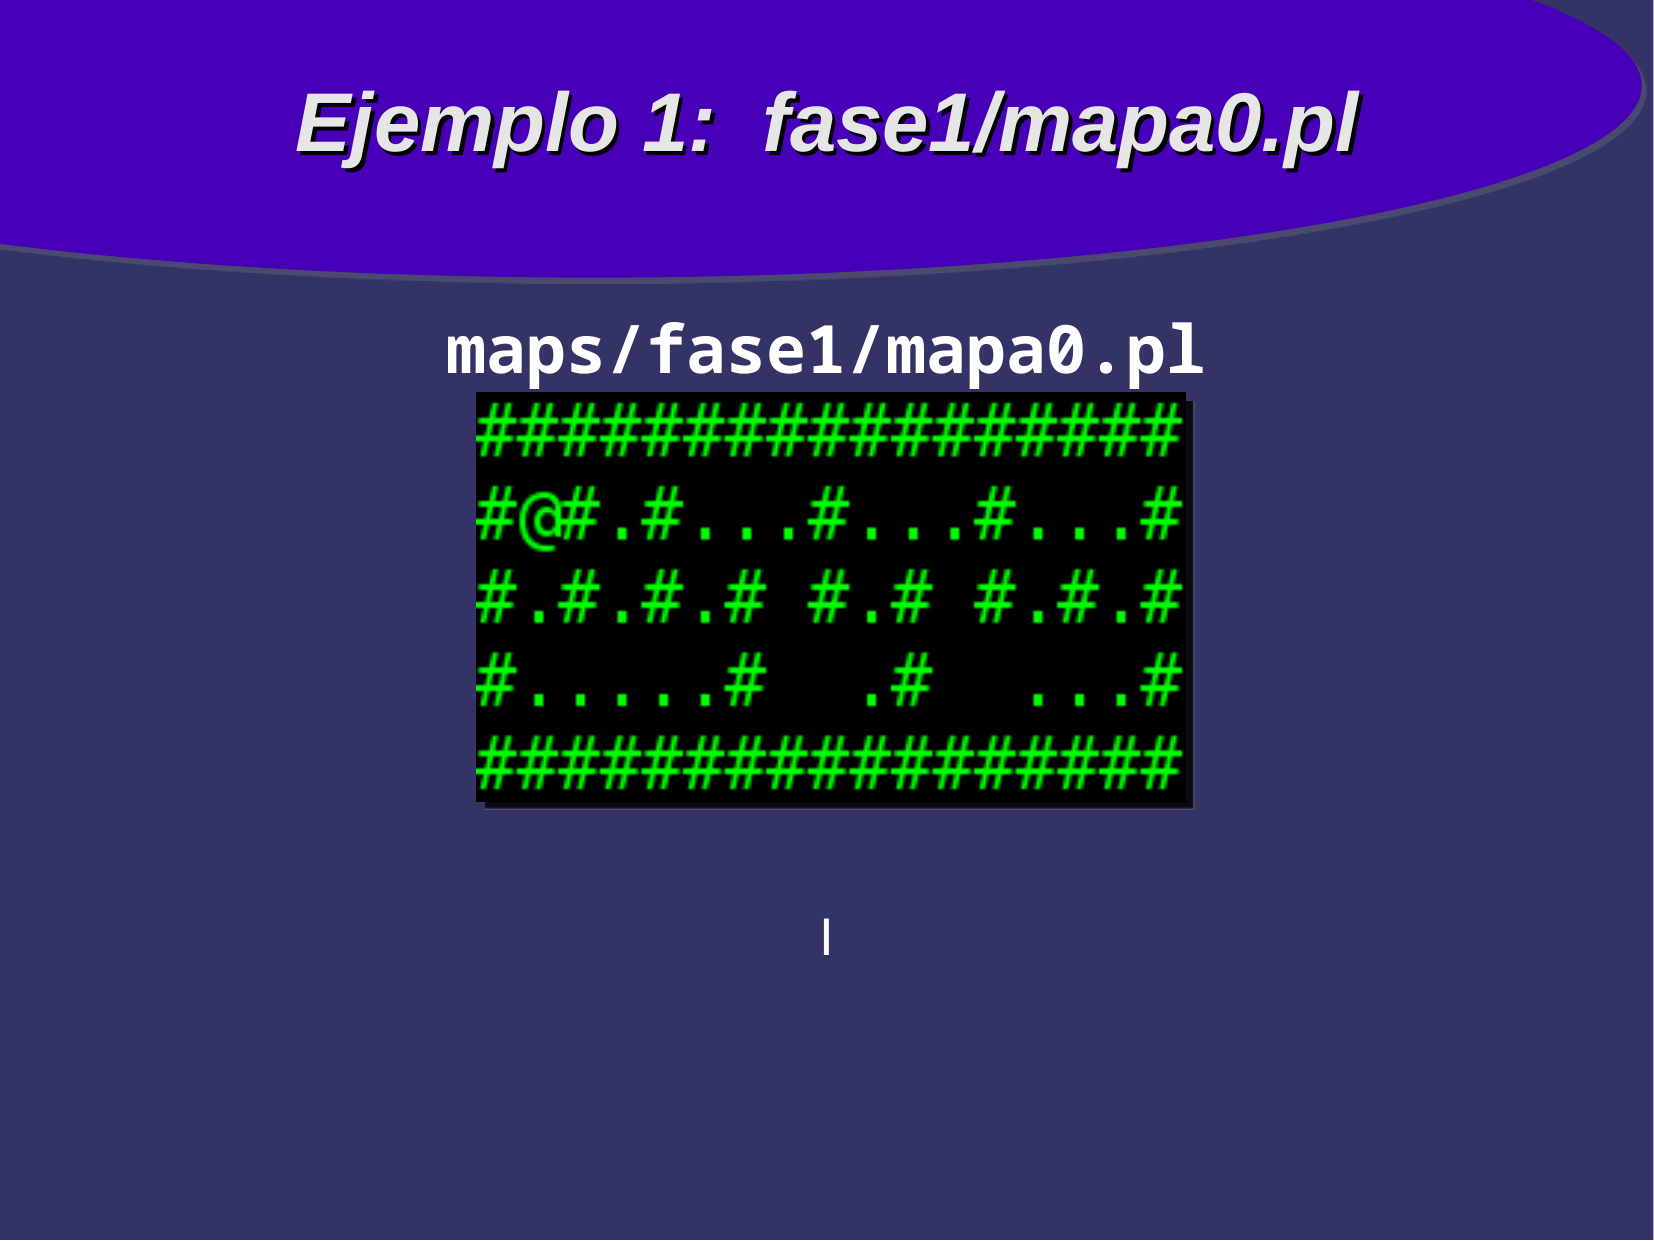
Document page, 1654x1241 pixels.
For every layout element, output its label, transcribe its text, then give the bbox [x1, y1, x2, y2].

picture [476, 392, 1186, 802]
text_box maps/fase1/mapa0.pl I [59, 295, 1595, 1182]
title Ejemplo 1: fase1/mapa0.pl [121, 19, 1534, 227]
